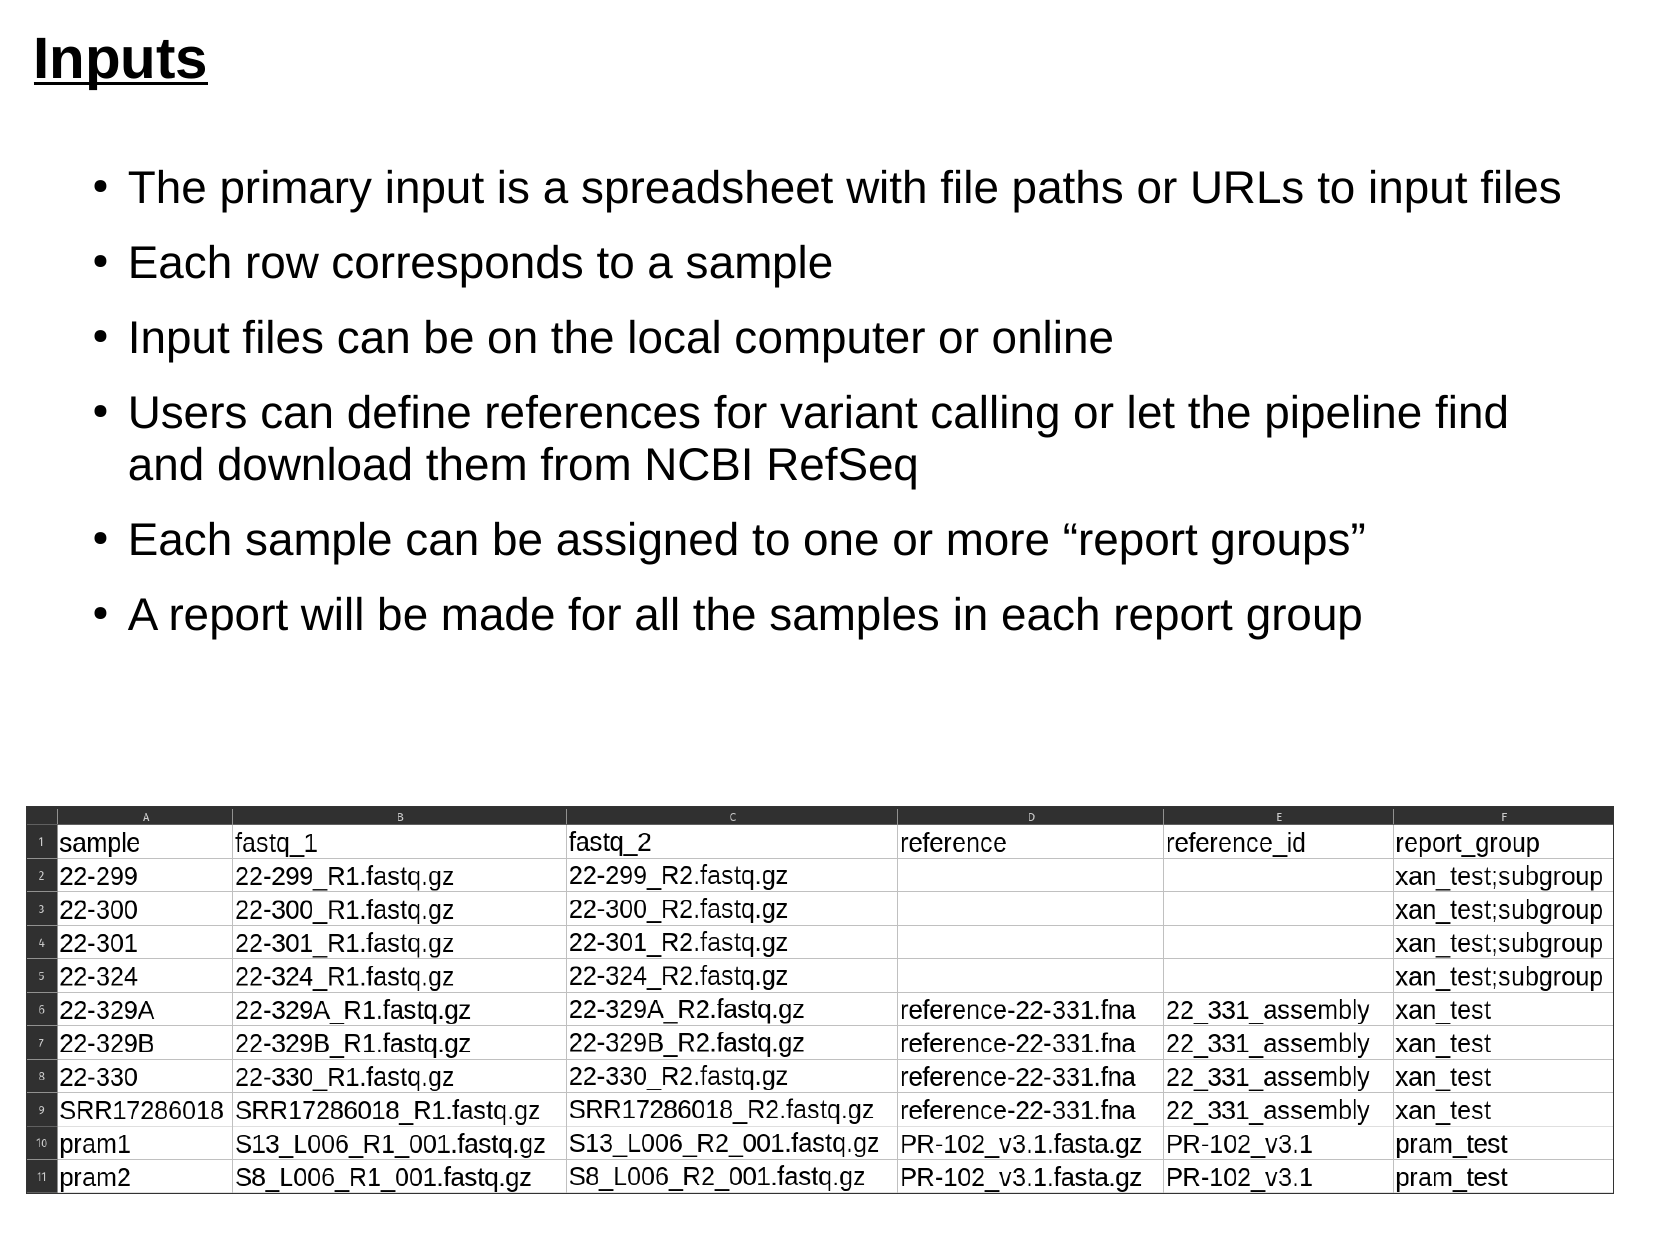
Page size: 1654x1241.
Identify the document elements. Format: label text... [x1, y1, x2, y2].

text_box Inputs The primary input is a spreadsheet with file paths or URLs to input files Each row corresponds to a sample Input files can be on the local computer or online Users can define references for variant calling or let the pipeline find and download them from NCBI RefSeq Each sample can be assigned to one or more “report groups” A report will be made for all the samples in each report group [18, 18, 1613, 648]
picture [26, 806, 1614, 1194]
